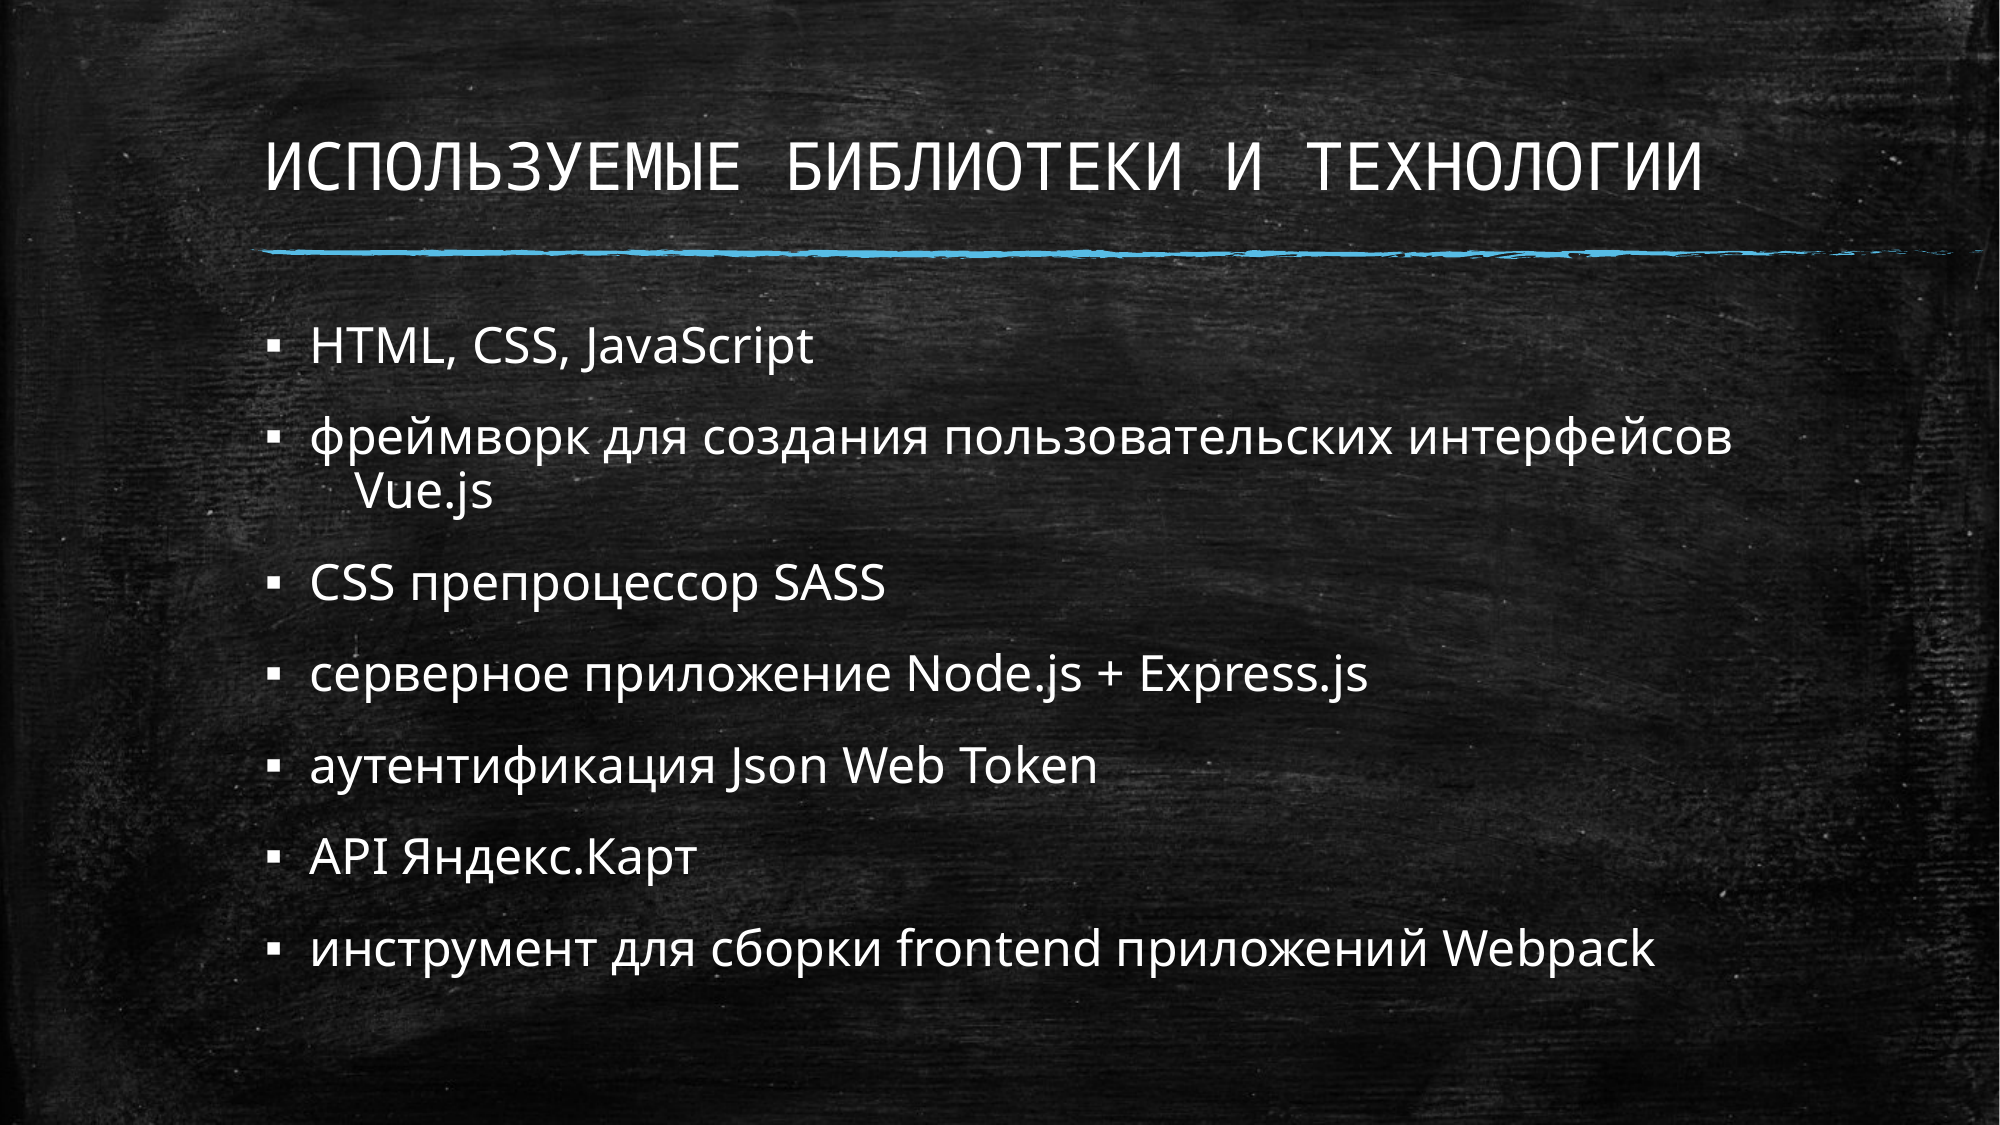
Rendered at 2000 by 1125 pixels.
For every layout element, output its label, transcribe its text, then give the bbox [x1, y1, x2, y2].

title ИСПОЛЬЗУЕМЫЕ БИБЛИОТЕКИ И ТЕХНОЛОГИИ [249, 45, 1750, 213]
text_box HTML, CSS, JavaScript фреймворк для создания пользовательских интерфейсов Vue.js CSS препроцессор SASS серверное приложение Node.js + Express.js аутентификация Json Web Token API Яндекс.Карт инструмент для сборки frontend приложений Webpack [249, 312, 1750, 1013]
